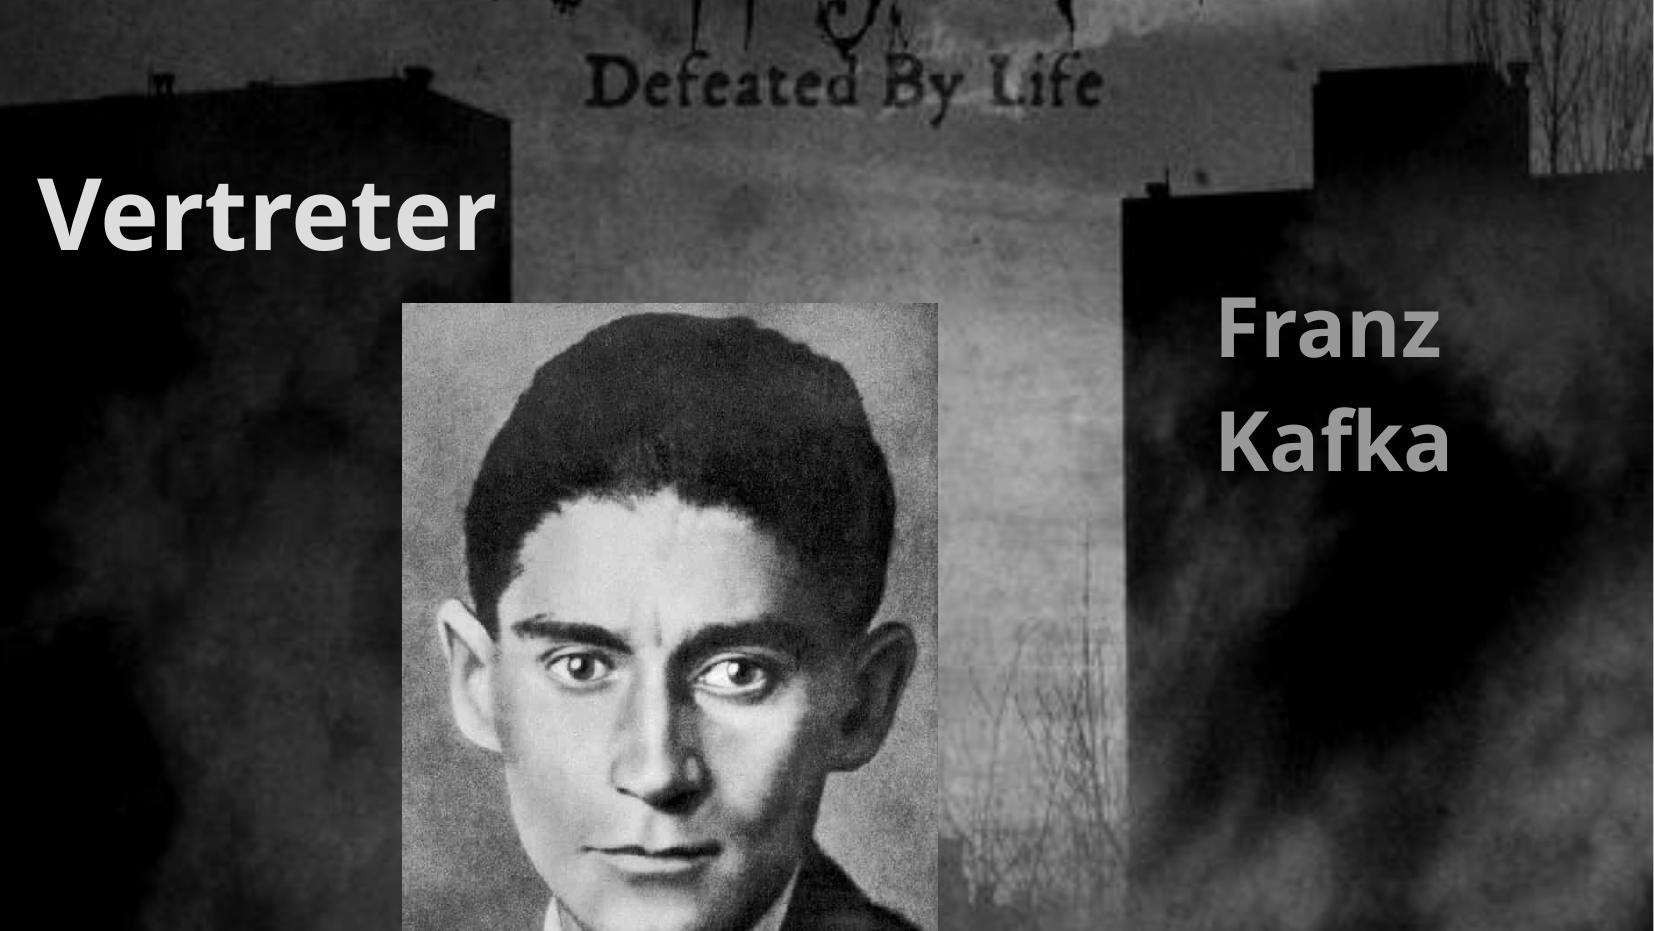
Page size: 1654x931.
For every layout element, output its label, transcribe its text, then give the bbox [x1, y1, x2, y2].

title Vertreter [37, 123, 1526, 301]
picture [0, 0, 1654, 931]
text_box Franz Kafka [1200, 261, 1654, 863]
